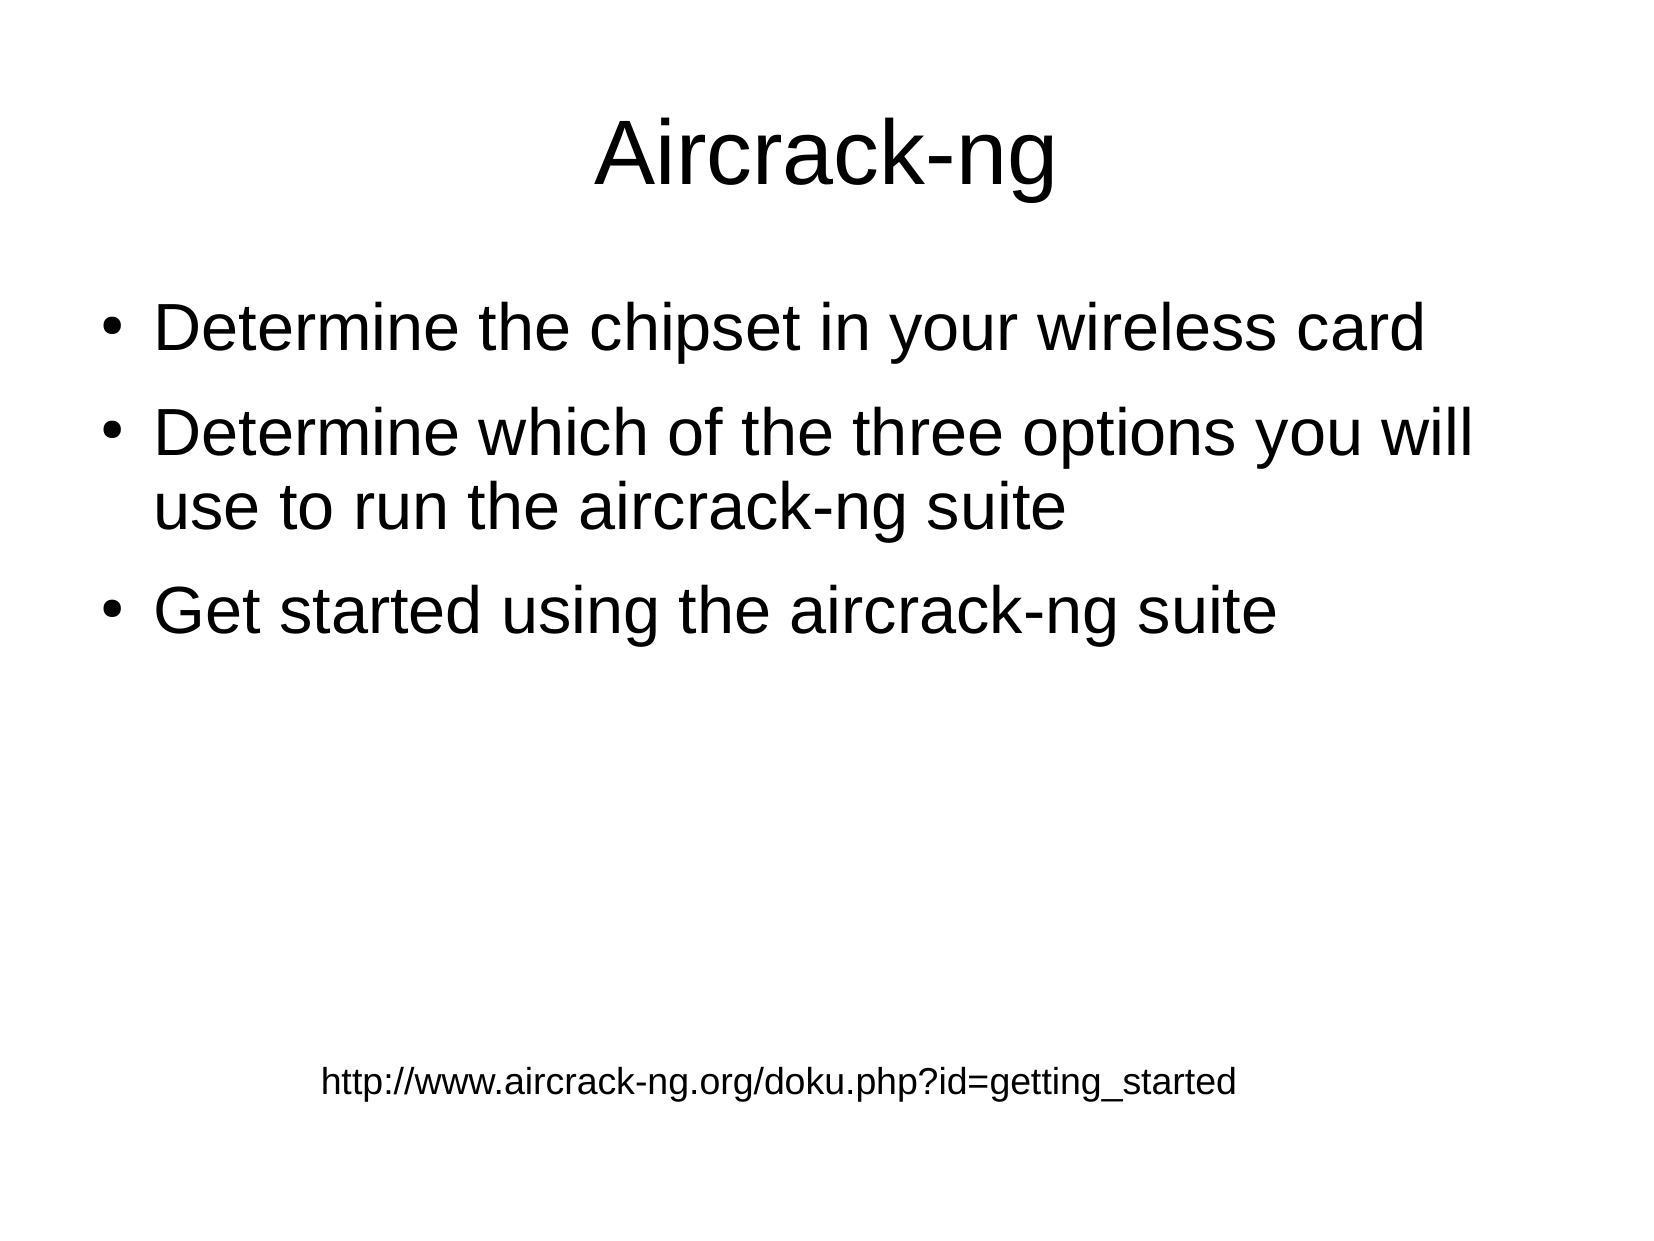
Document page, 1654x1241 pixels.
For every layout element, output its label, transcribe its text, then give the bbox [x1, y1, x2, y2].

text_box http://www.aircrack-ng.org/doku.php?id=getting_started [306, 1053, 1252, 1111]
list Determine the chipset in your wireless card Determine which of the three options you will use to run the aircrack-ng suite Get started using the aircrack-ng suite [82, 290, 1571, 1010]
title Aircrack-ng [82, 49, 1571, 257]
